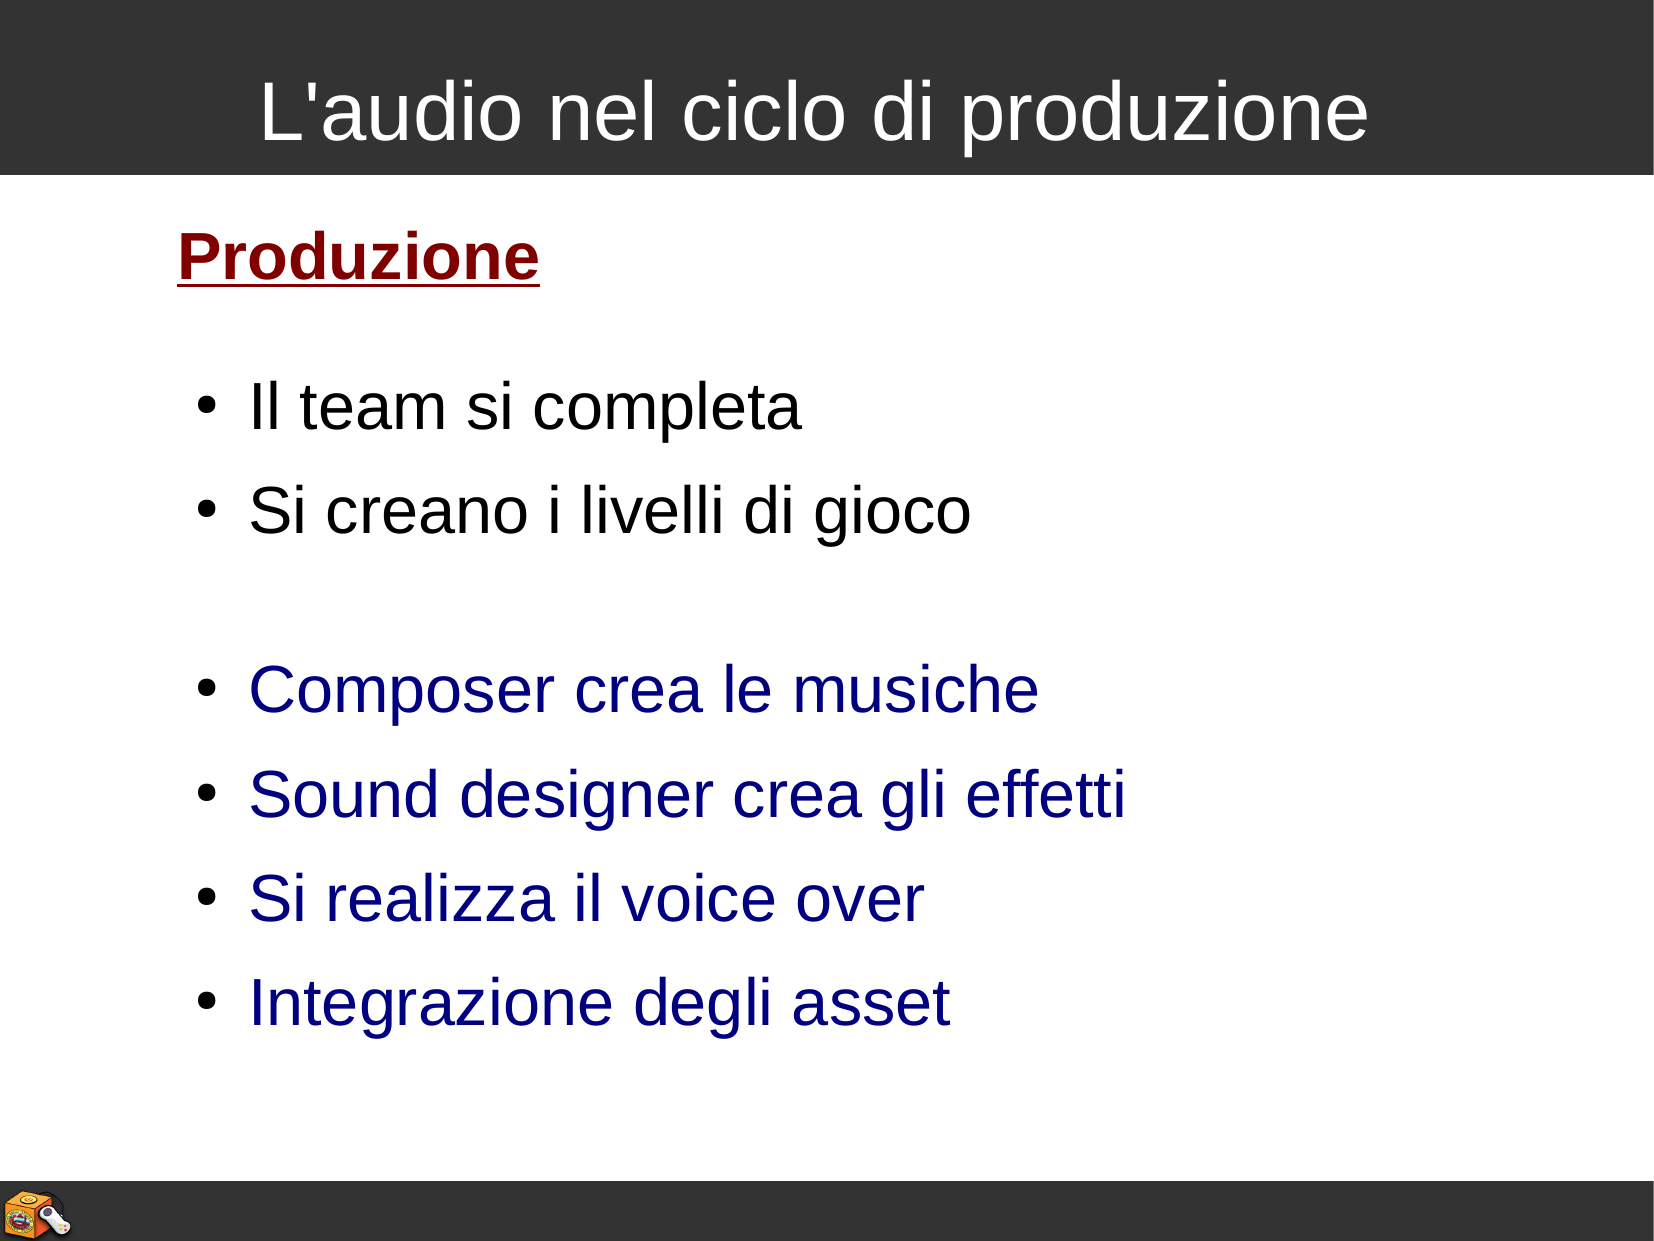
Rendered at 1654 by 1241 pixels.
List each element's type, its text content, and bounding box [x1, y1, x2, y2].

picture [0, 0, 1654, 175]
picture [0, 1181, 1654, 1241]
subtitle Produzione Il team si completa Si creano i livelli di gioco Composer crea le musiche Sound designer crea gli effetti Si realizza il voice over Integrazione degli asset [177, 219, 1477, 1041]
title L'audio nel ciclo di produzione [82, 15, 1571, 208]
